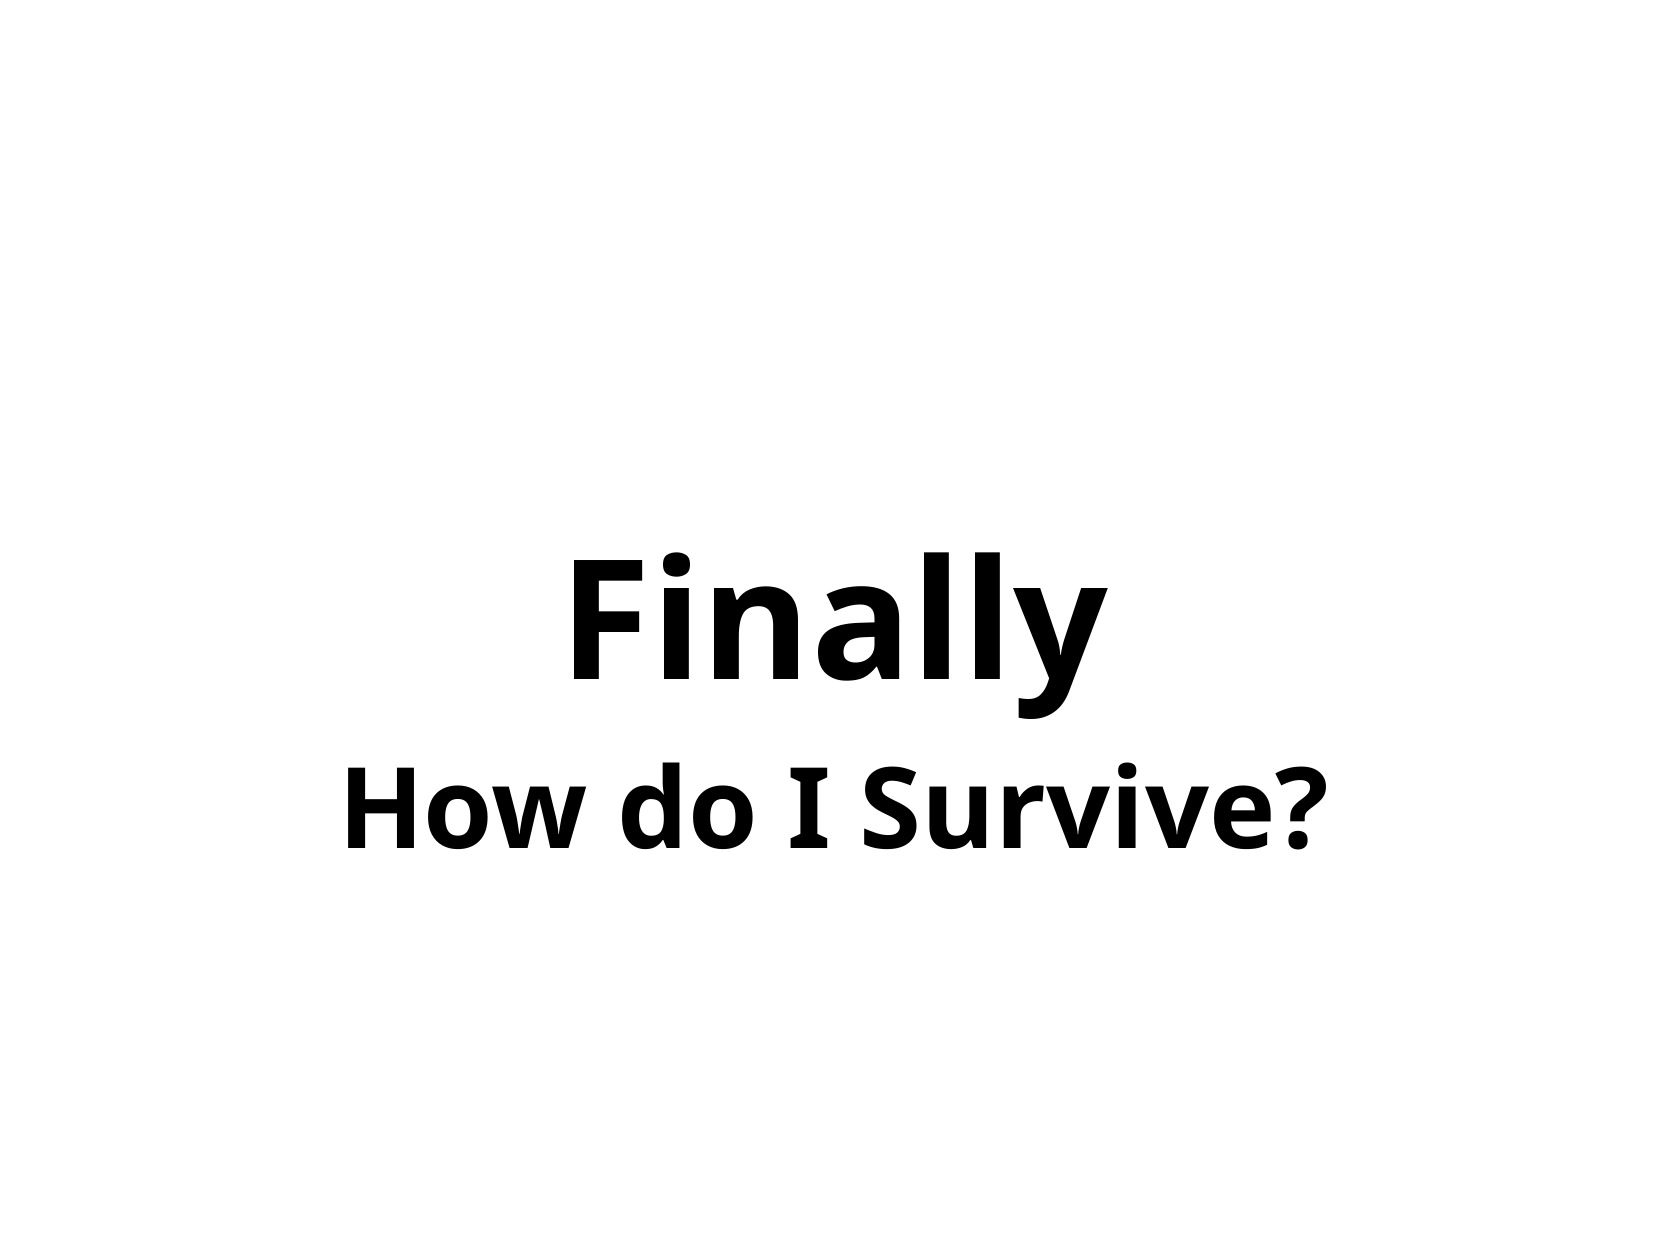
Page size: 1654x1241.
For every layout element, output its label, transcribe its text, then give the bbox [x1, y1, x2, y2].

title Finally How do I Survive? [90, 462, 1579, 921]
